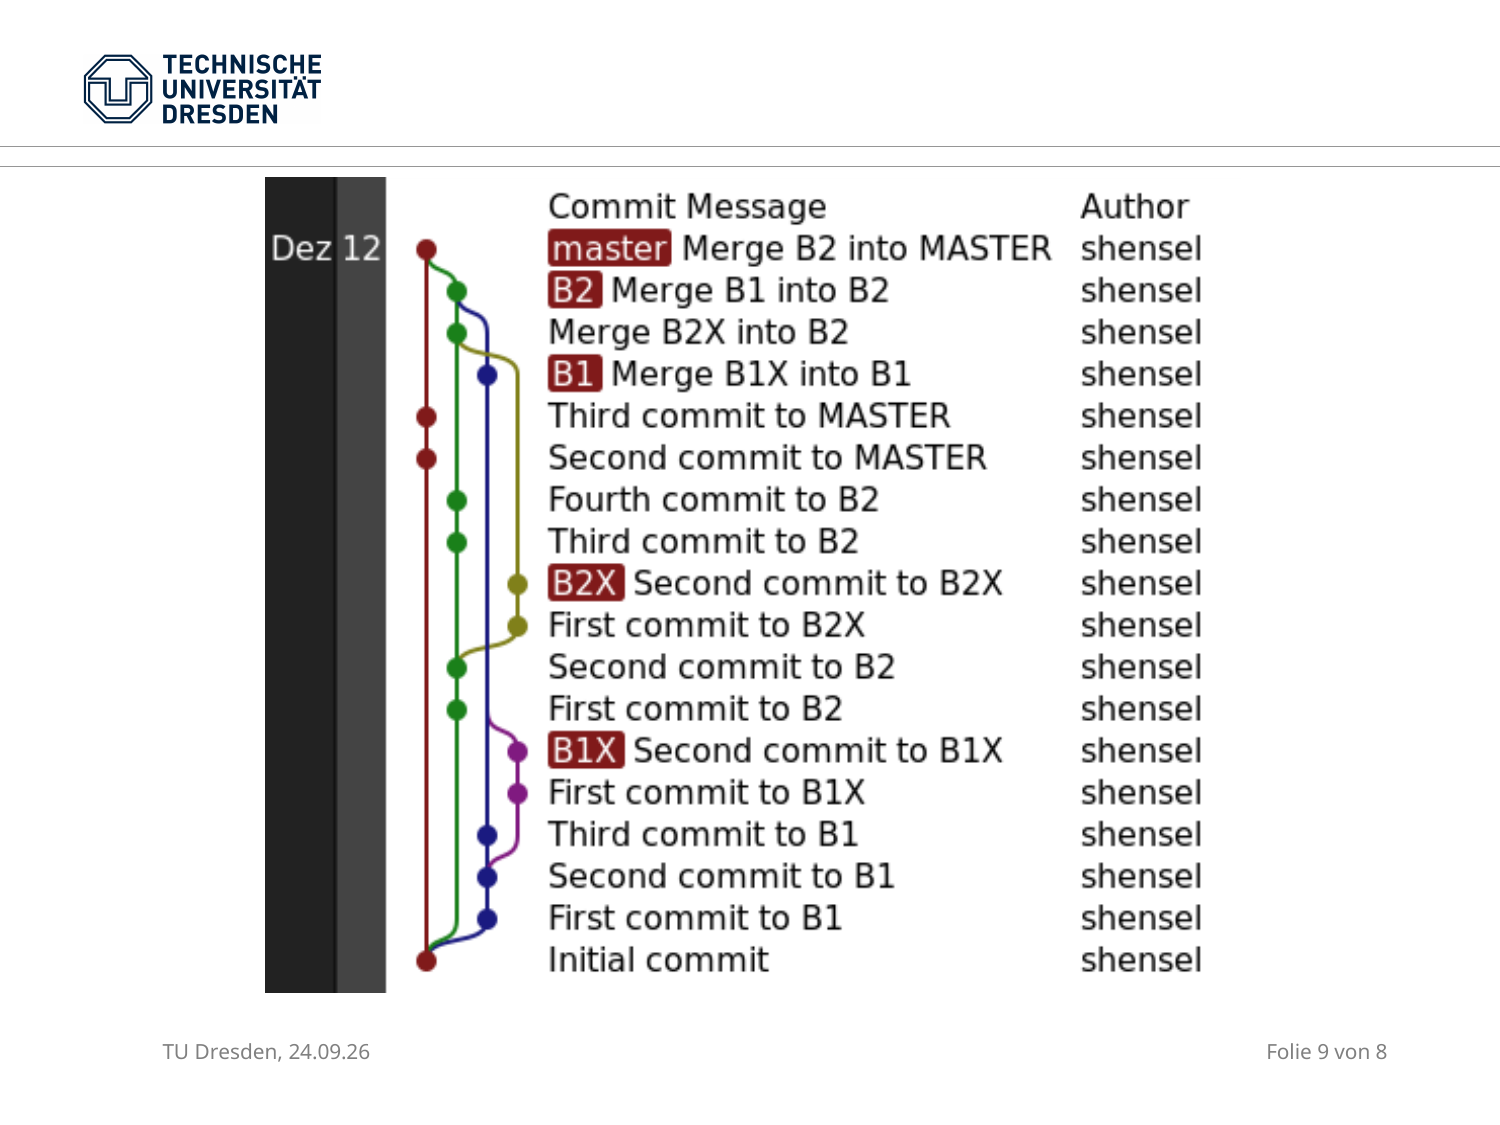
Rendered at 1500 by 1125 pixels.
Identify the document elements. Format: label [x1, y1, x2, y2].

picture [265, 177, 1241, 993]
picture [83, 54, 321, 124]
